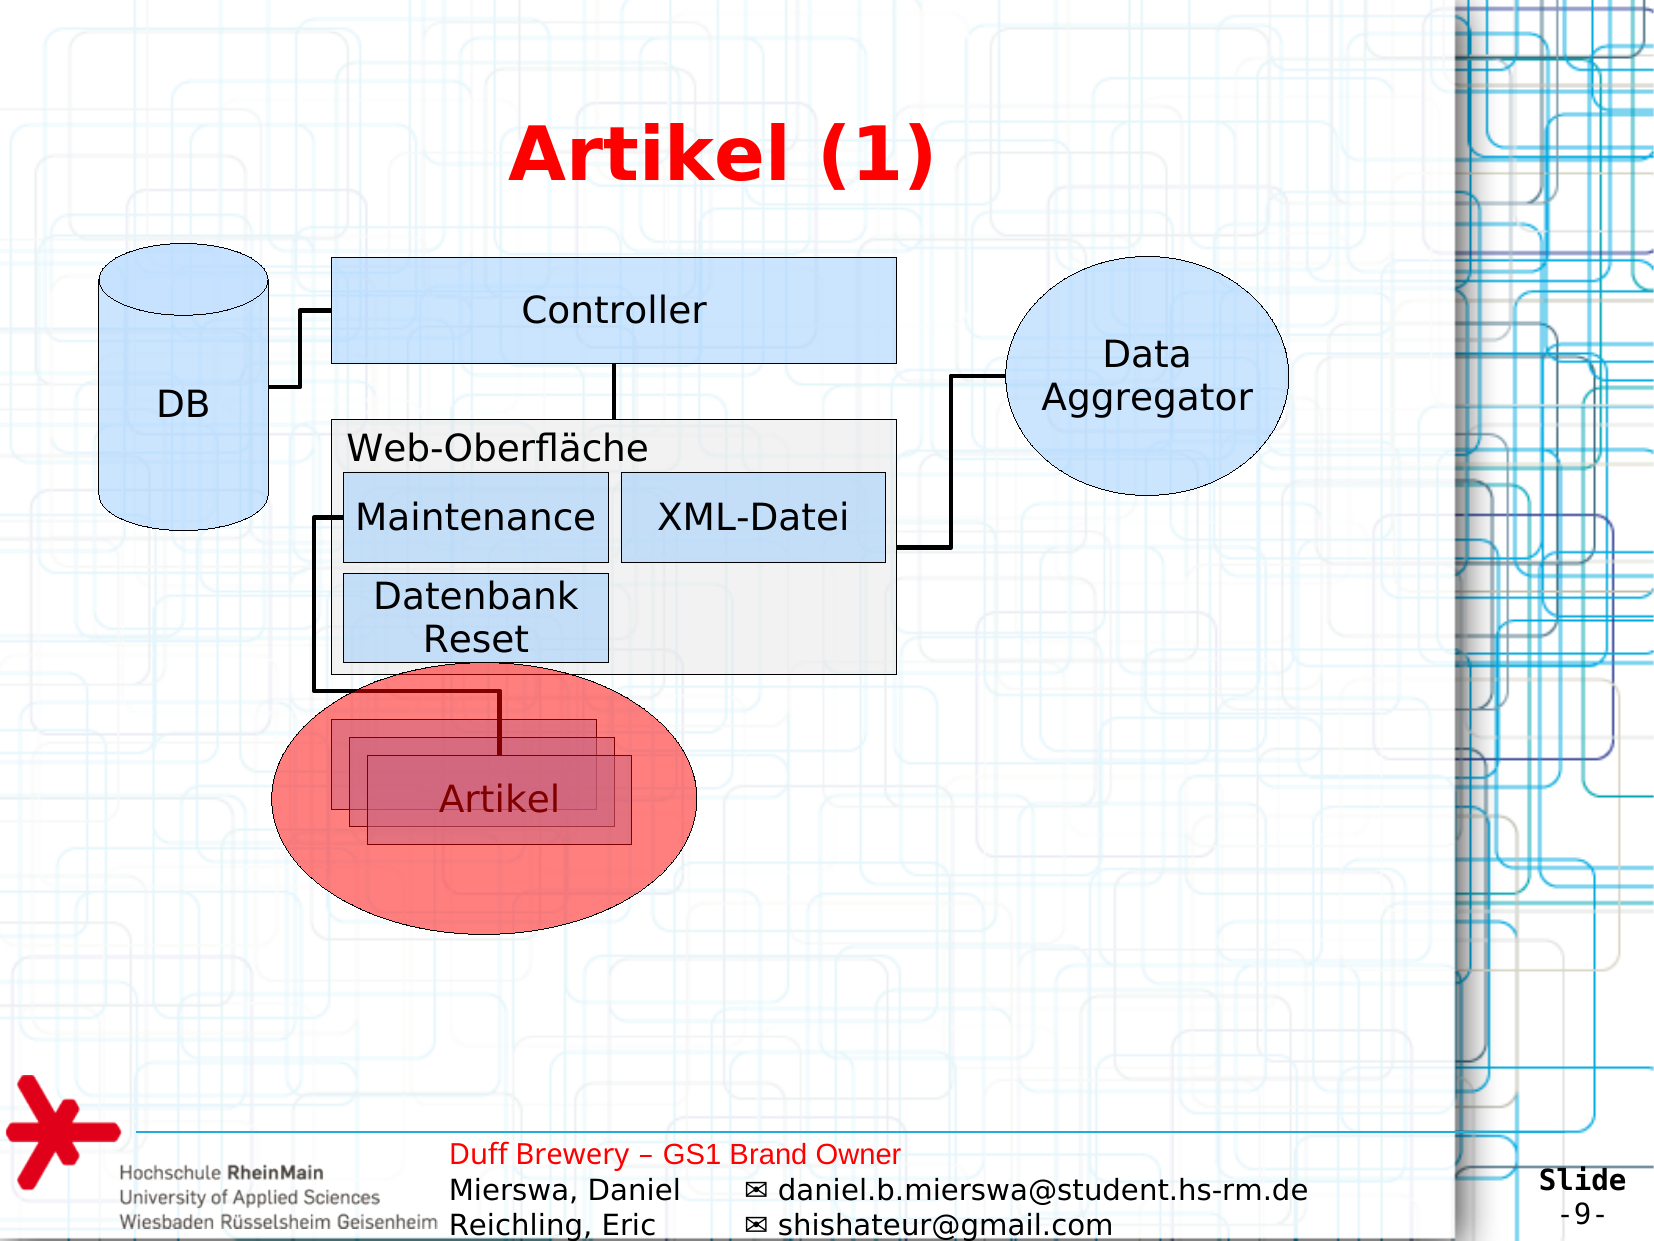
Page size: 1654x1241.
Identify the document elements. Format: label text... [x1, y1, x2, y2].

text_box Maintenance [343, 472, 609, 563]
text_box [271, 662, 697, 935]
text_box Datenbank Reset [343, 573, 609, 663]
picture [568, 1221, 577, 1233]
text_box Controller [331, 257, 897, 364]
picture [0, 0, 1654, 1241]
picture [964, 1221, 973, 1233]
text_box DB [98, 280, 269, 531]
text_box Data Aggregator [1005, 256, 1289, 496]
text_box Web-Oberfläche [331, 419, 897, 675]
text_box XML-Datei [621, 472, 886, 563]
title Artikel (1) [29, 70, 1418, 239]
